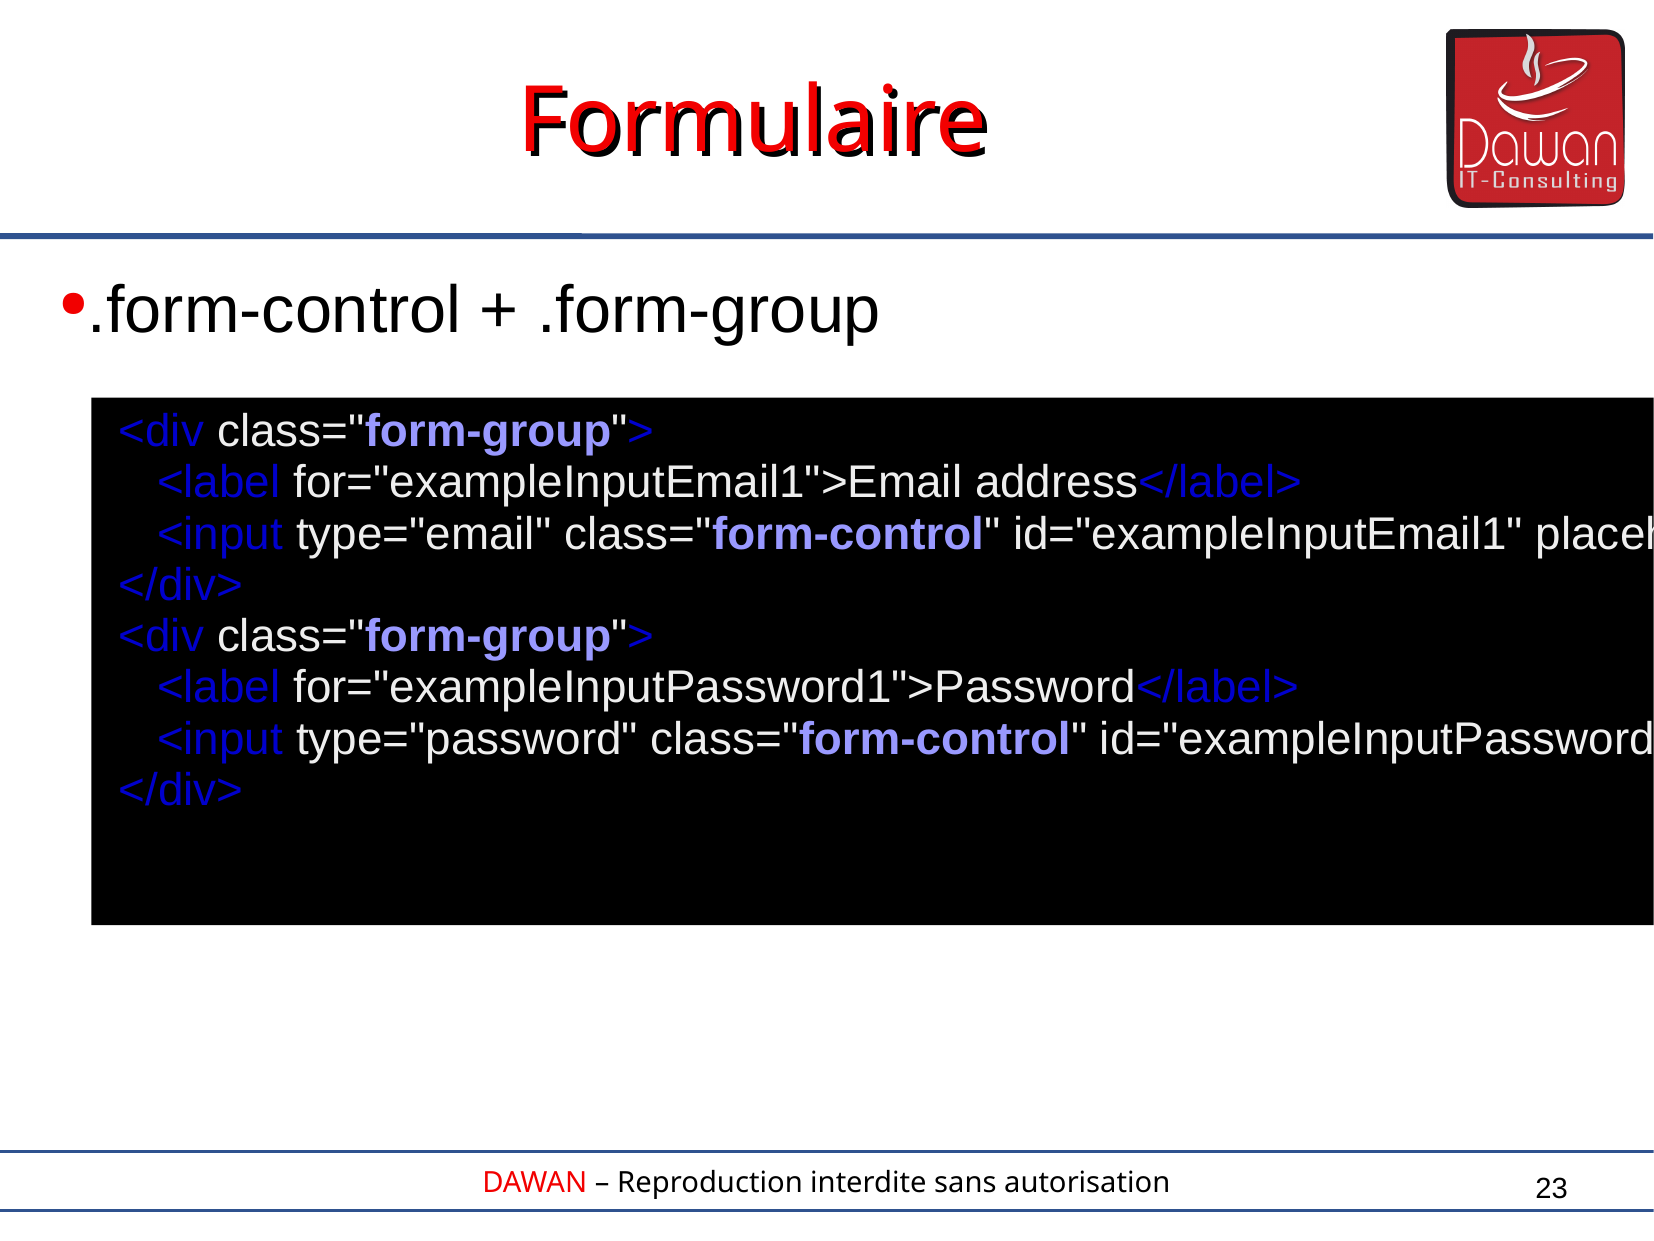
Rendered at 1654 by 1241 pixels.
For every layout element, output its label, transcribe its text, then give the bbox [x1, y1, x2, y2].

list .form-control + .form-group [59, 265, 1595, 1094]
text_box [1535, 1169, 1595, 1234]
title Formulaire [59, 24, 1447, 206]
text_box <div class="form-group"> <label for="exampleInputEmail1">Email address</label> <input type="email" class="form-control" id="exampleInputEmail1" placeholder="Enter email"> </div> <div class="form-group"> <label for="exampleInputPassword1">Password</label> <input type="password" class="form-control" id="exampleInputPassword1" placeholder="Password"> </div> [91, 397, 1518, 926]
